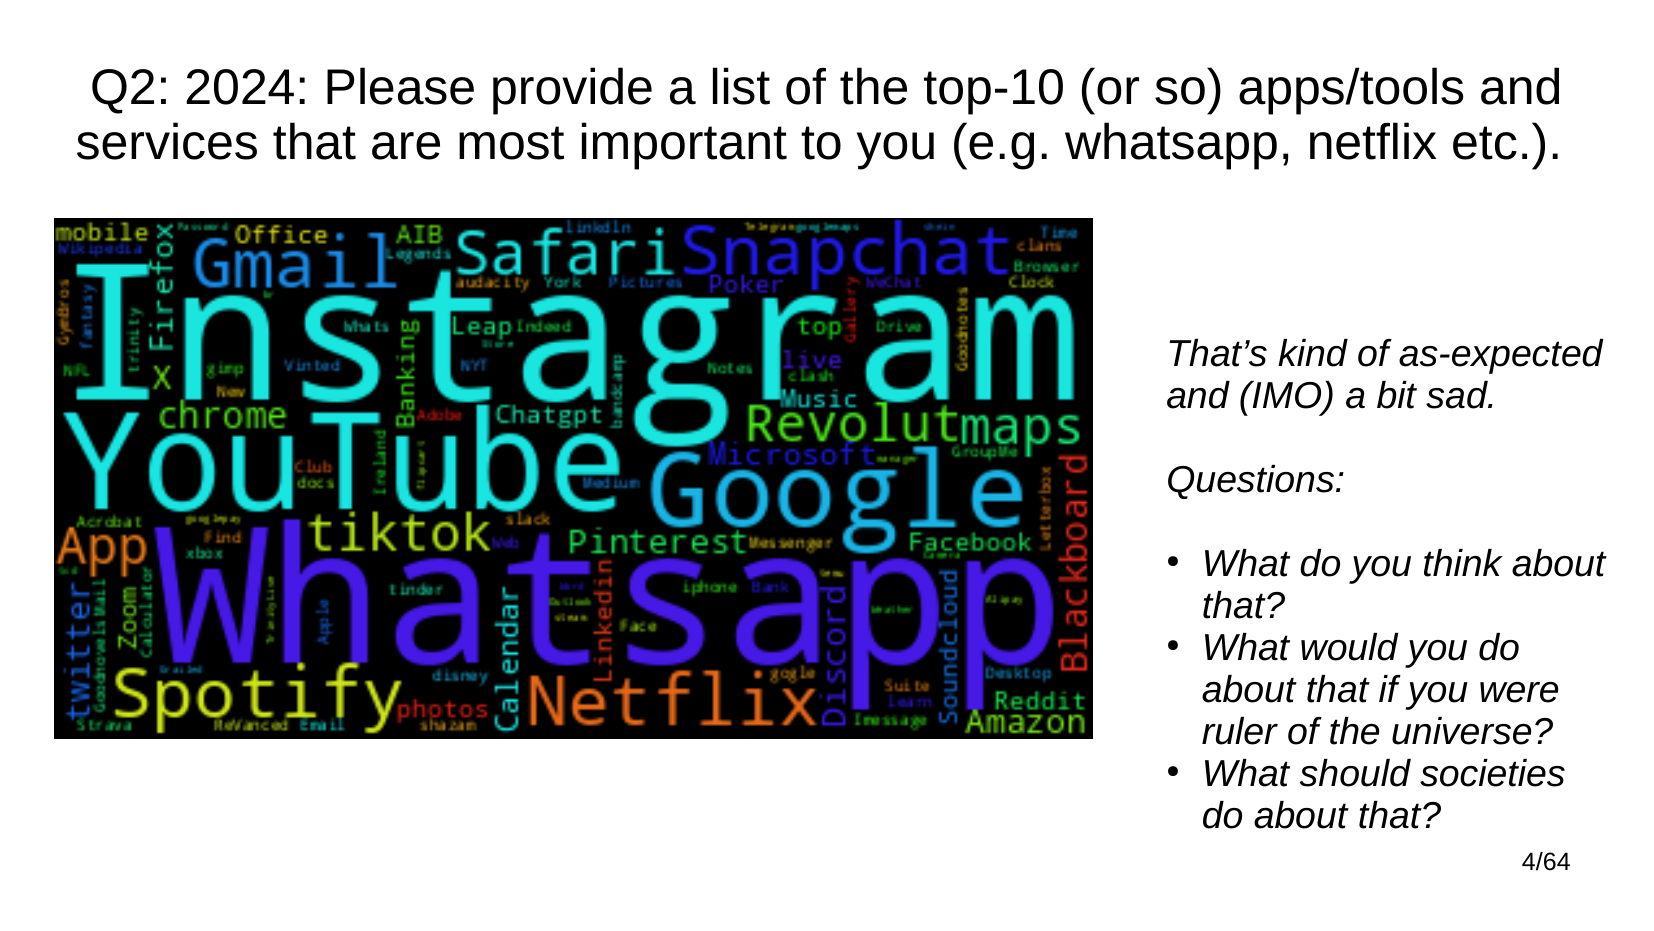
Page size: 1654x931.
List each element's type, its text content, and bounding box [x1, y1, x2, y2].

text_box That’s kind of as-expected and (IMO) a bit sad. Questions: What do you think about that? What would you do about that if you were ruler of the universe? What should societies do about that? [1151, 324, 1625, 886]
picture [54, 218, 1093, 739]
title Q2: 2024: Please provide a list of the top-10 (or so) apps/tools and services that are most important to you (e.g. whatsapp, netflix etc.). [29, 31, 1625, 199]
